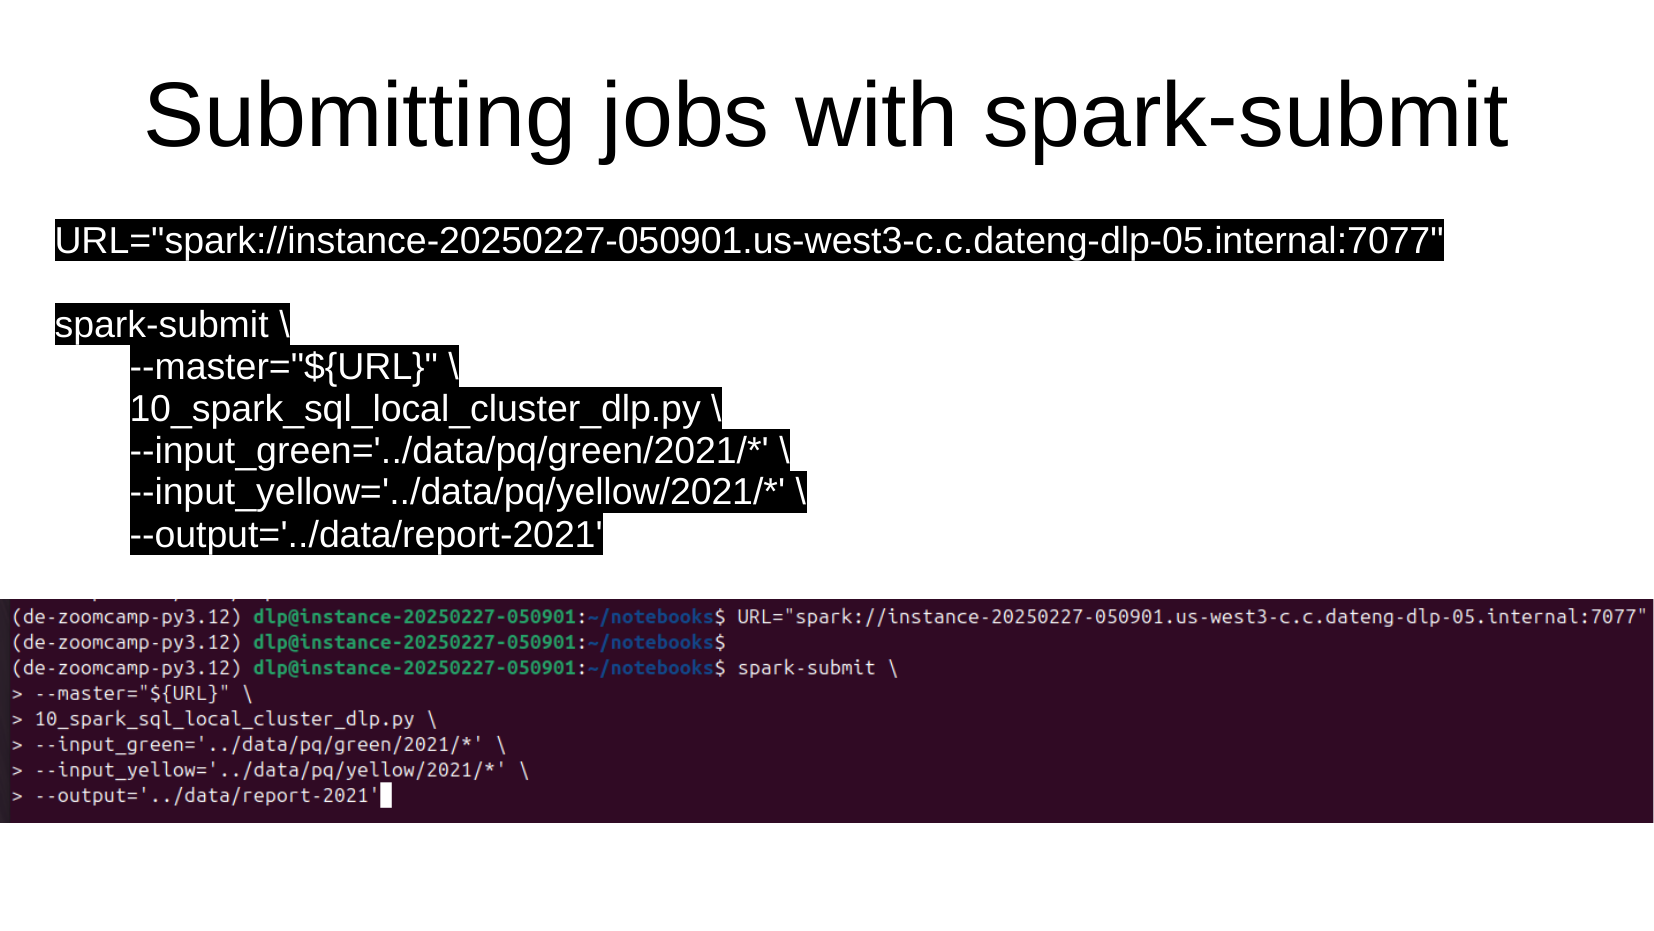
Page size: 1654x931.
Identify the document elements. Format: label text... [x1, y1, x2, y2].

title Submitting jobs with spark-submit [82, 37, 1571, 193]
text_box URL="spark://instance-20250227-050901.us-west3-c.c.dateng-dlp-05.internal:7077" spark-submit \ --master="${URL}" \ 10_spark_sql_local_cluster_dlp.py \ --input_green='../data/pq/green/2021/*' \ --input_yellow='../data/pq/yellow/2021/*' \ --output='../data/report-2021' [39, 211, 1463, 563]
picture [0, 599, 1654, 823]
